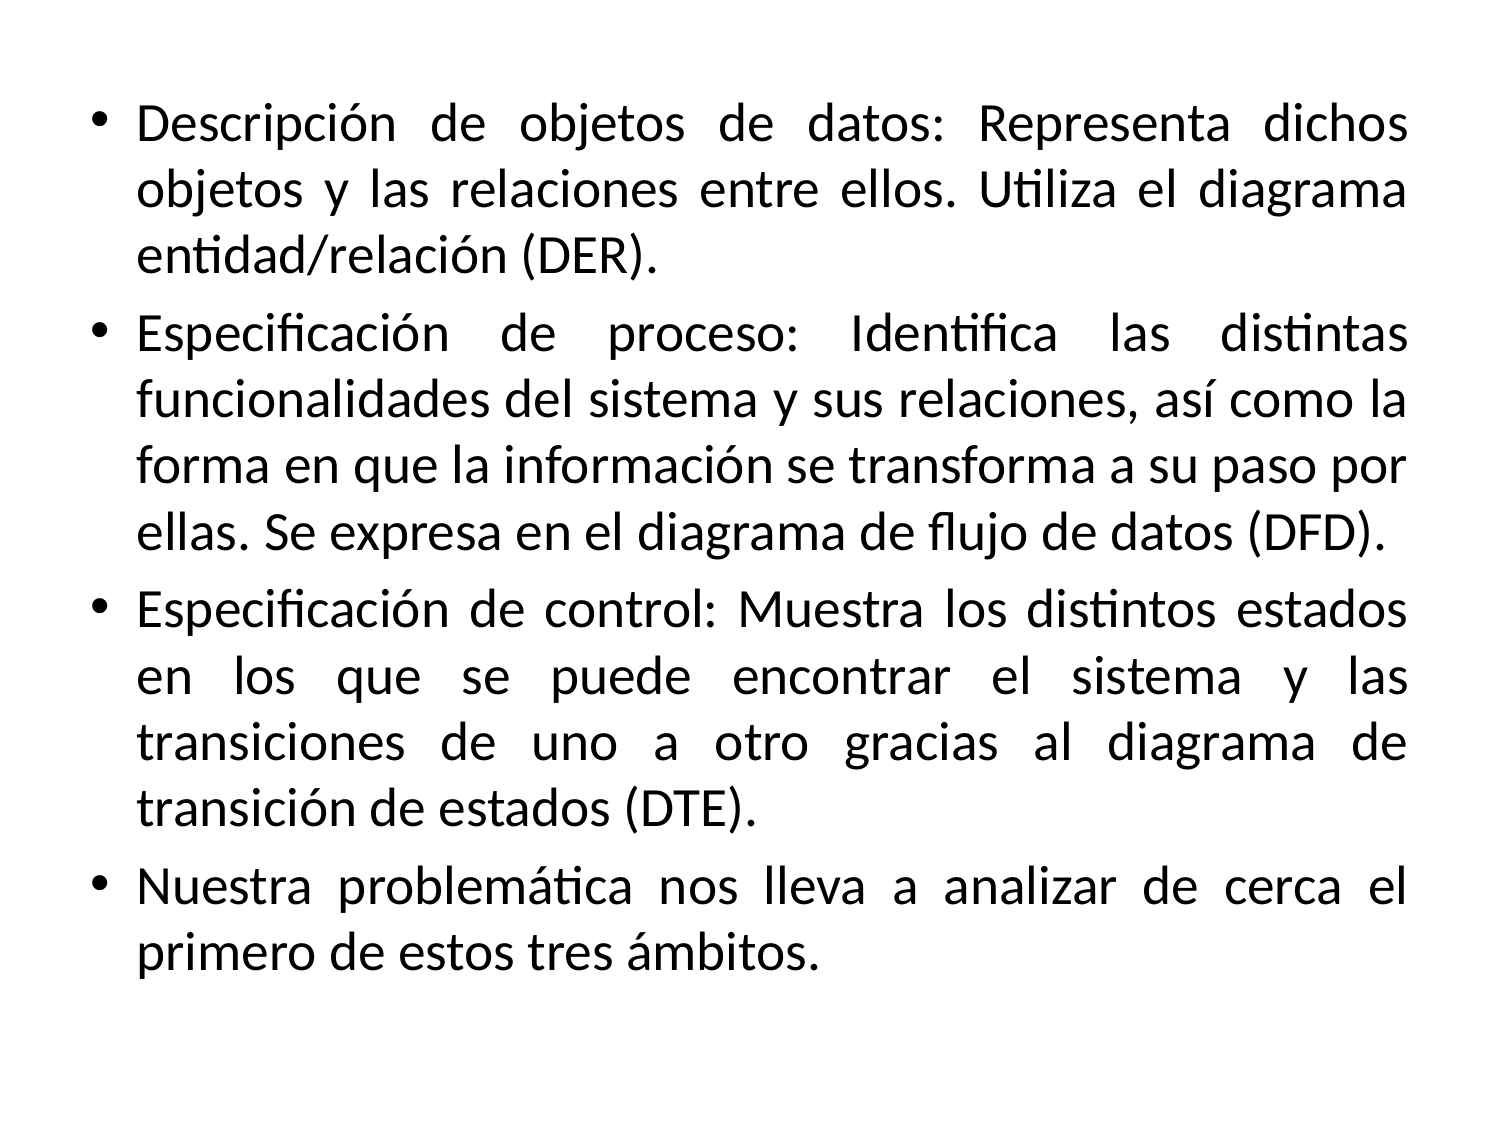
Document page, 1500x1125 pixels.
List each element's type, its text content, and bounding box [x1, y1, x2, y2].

list Descripción de objetos de datos: Representa dichos objetos y las relaciones entre ellos. Utiliza el diagrama entidad/relación (DER). Especificación de proceso: Identifica las distintas funcionalidades del sistema y sus relaciones, así como la forma en que la información se transforma a su paso por ellas. Se expresa en el diagrama de flujo de datos (DFD). Especificación de control: Muestra los distintos estados en los que se puede encontrar el sistema y las transiciones de uno a otro gracias al diagrama de transición de estados (DTE). Nuestra problemática nos lleva a analizar de cerca el primero de estos tres ámbitos. [75, 78, 1425, 1005]
